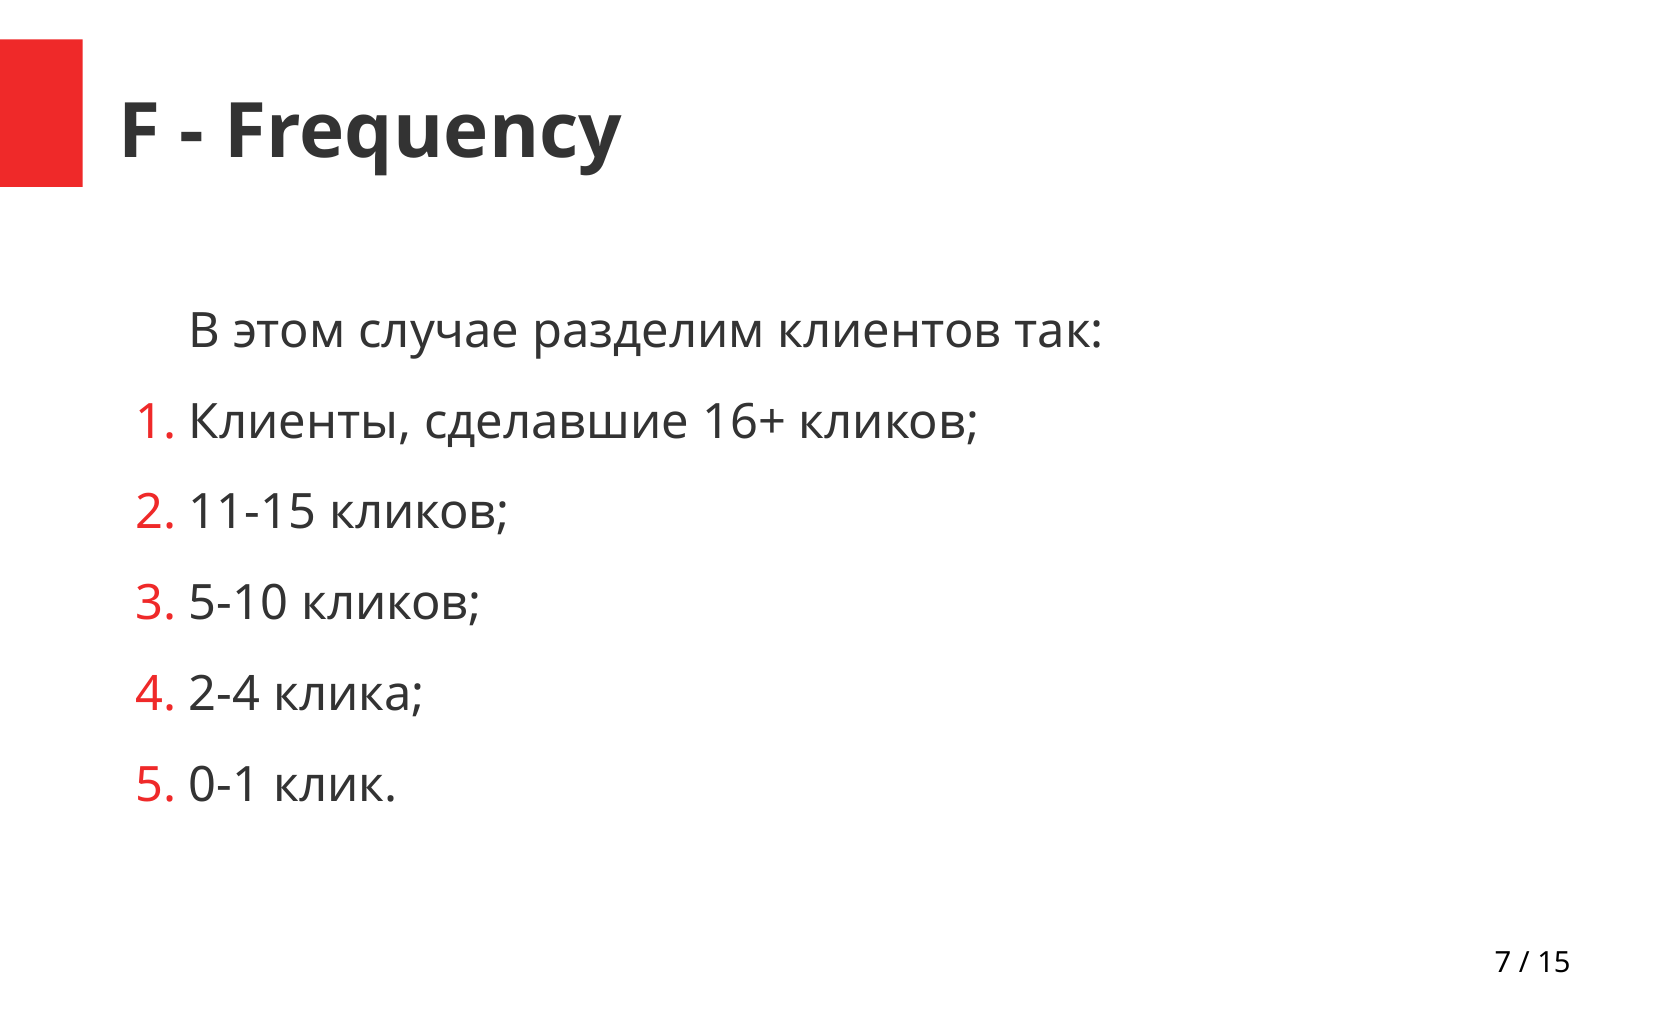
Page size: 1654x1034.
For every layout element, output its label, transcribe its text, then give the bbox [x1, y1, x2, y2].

list В этом случае разделим клиентов так: Клиенты, сделавшие 16+ кликов; 11-15 кликов; 5-10 кликов; 2-4 клика; 0-1 клик. [118, 295, 1536, 895]
title F - Frequency [118, 41, 1571, 214]
